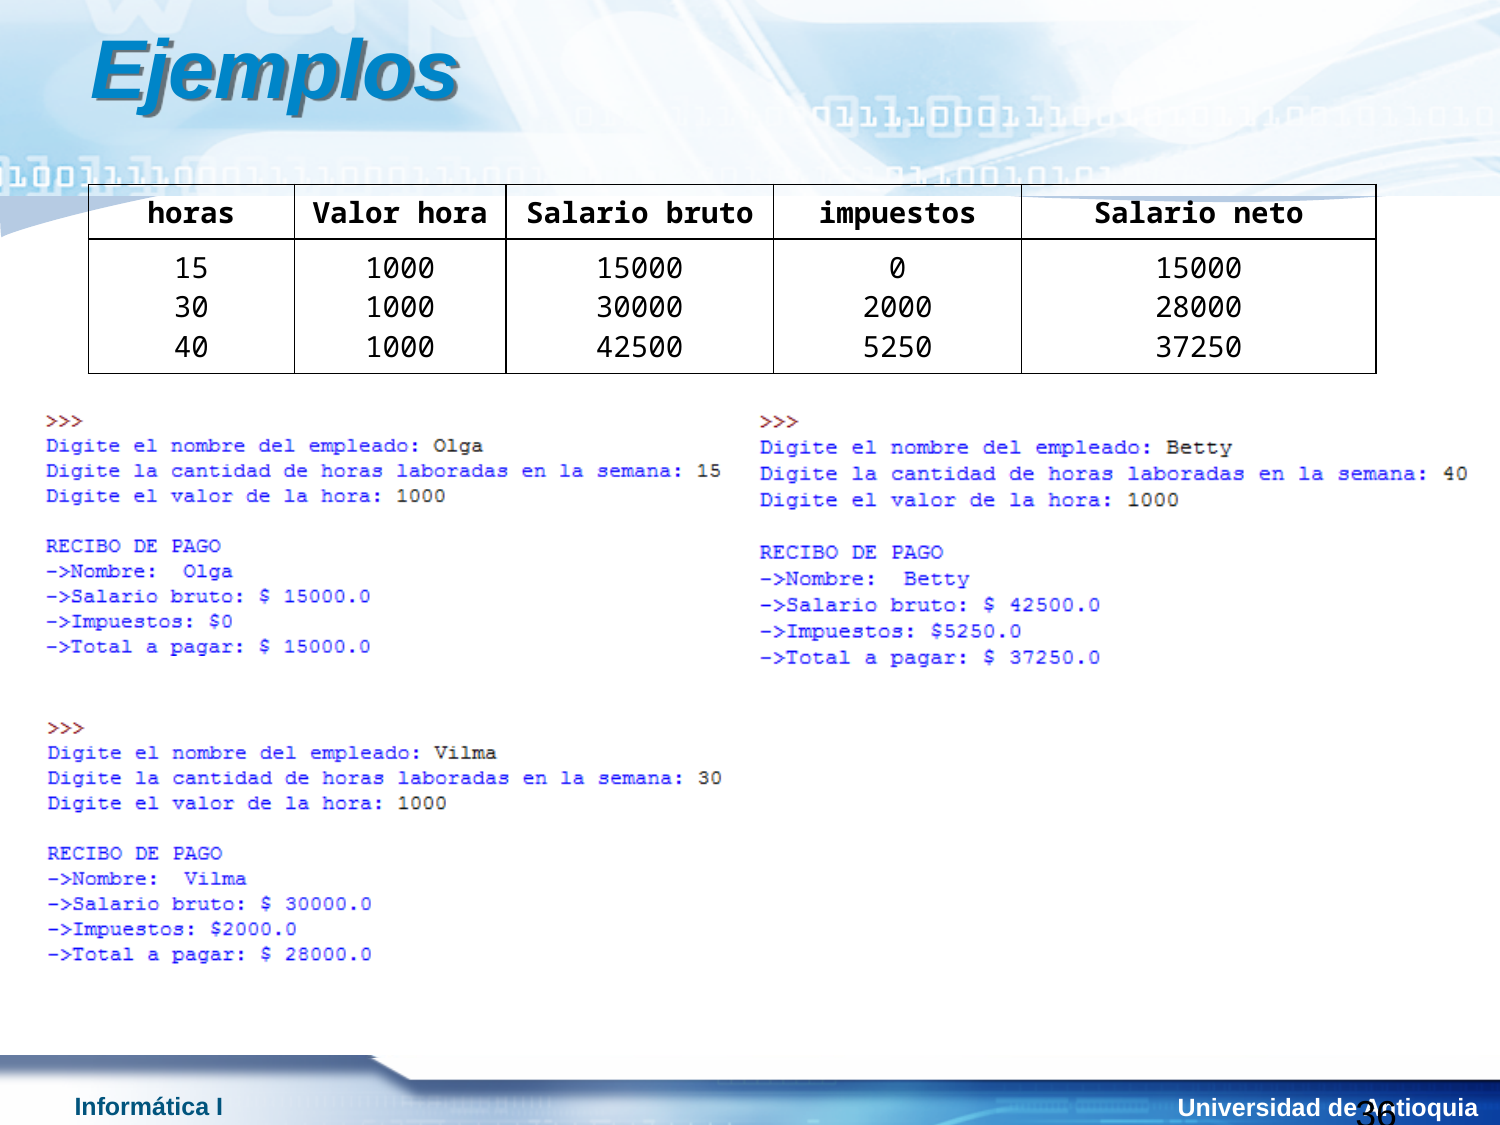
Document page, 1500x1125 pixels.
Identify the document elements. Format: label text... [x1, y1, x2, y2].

picture [1332, 1105, 1337, 1114]
picture [0, 0, 1500, 196]
picture [41, 408, 1495, 669]
slide_number <número> [1340, 1082, 1500, 1125]
table_header Salario bruto [507, 185, 773, 238]
table_cell 1000 1000 1000 [295, 240, 505, 373]
table_cell 15000 30000 42500 [507, 240, 773, 373]
table_header horas [89, 185, 294, 238]
title Ejemplos [75, 7, 1425, 195]
table_header Salario neto [1022, 185, 1375, 238]
table_header impuestos [774, 185, 1021, 238]
table_cell 15 30 40 [89, 240, 294, 373]
table_header Valor hora [295, 185, 505, 238]
table_cell 15000 28000 37250 [1022, 240, 1375, 373]
picture [0, 1055, 1500, 1125]
table_cell 0 2000 5250 [774, 240, 1021, 373]
picture [41, 715, 754, 970]
